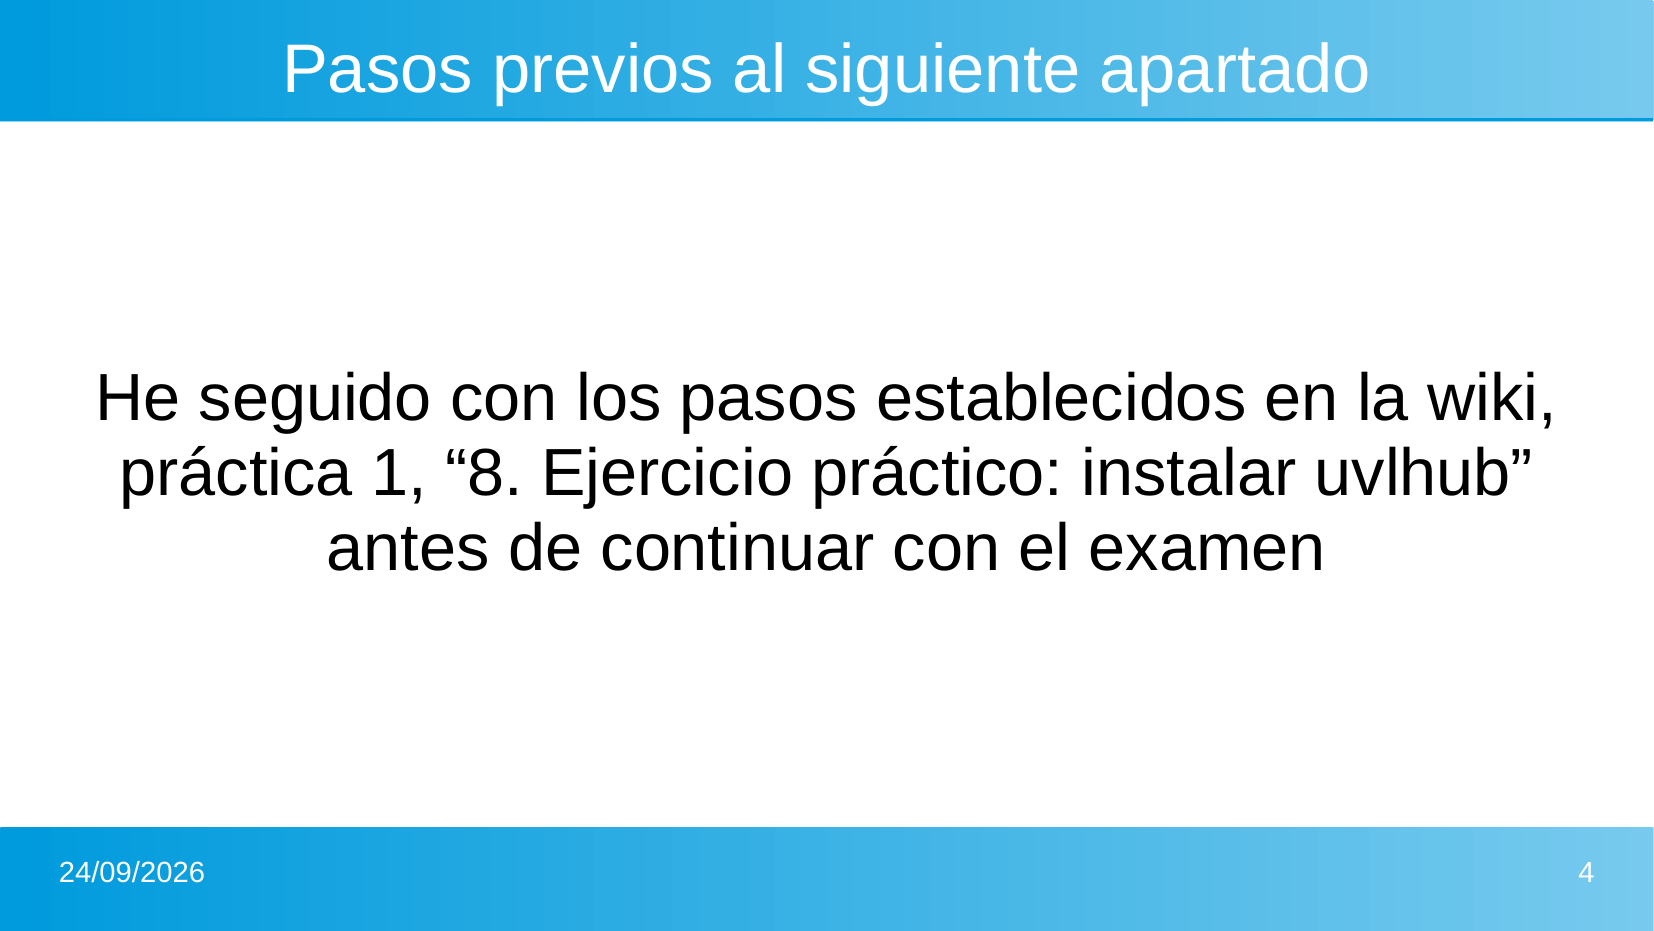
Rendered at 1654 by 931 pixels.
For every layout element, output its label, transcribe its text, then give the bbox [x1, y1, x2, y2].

text_box He seguido con los pasos establecidos en la wiki, práctica 1, “8. Ejercicio práctico: instalar uvlhub” antes de continuar con el examen [59, 177, 1595, 768]
title Pasos previos al siguiente apartado [59, 29, 1595, 108]
